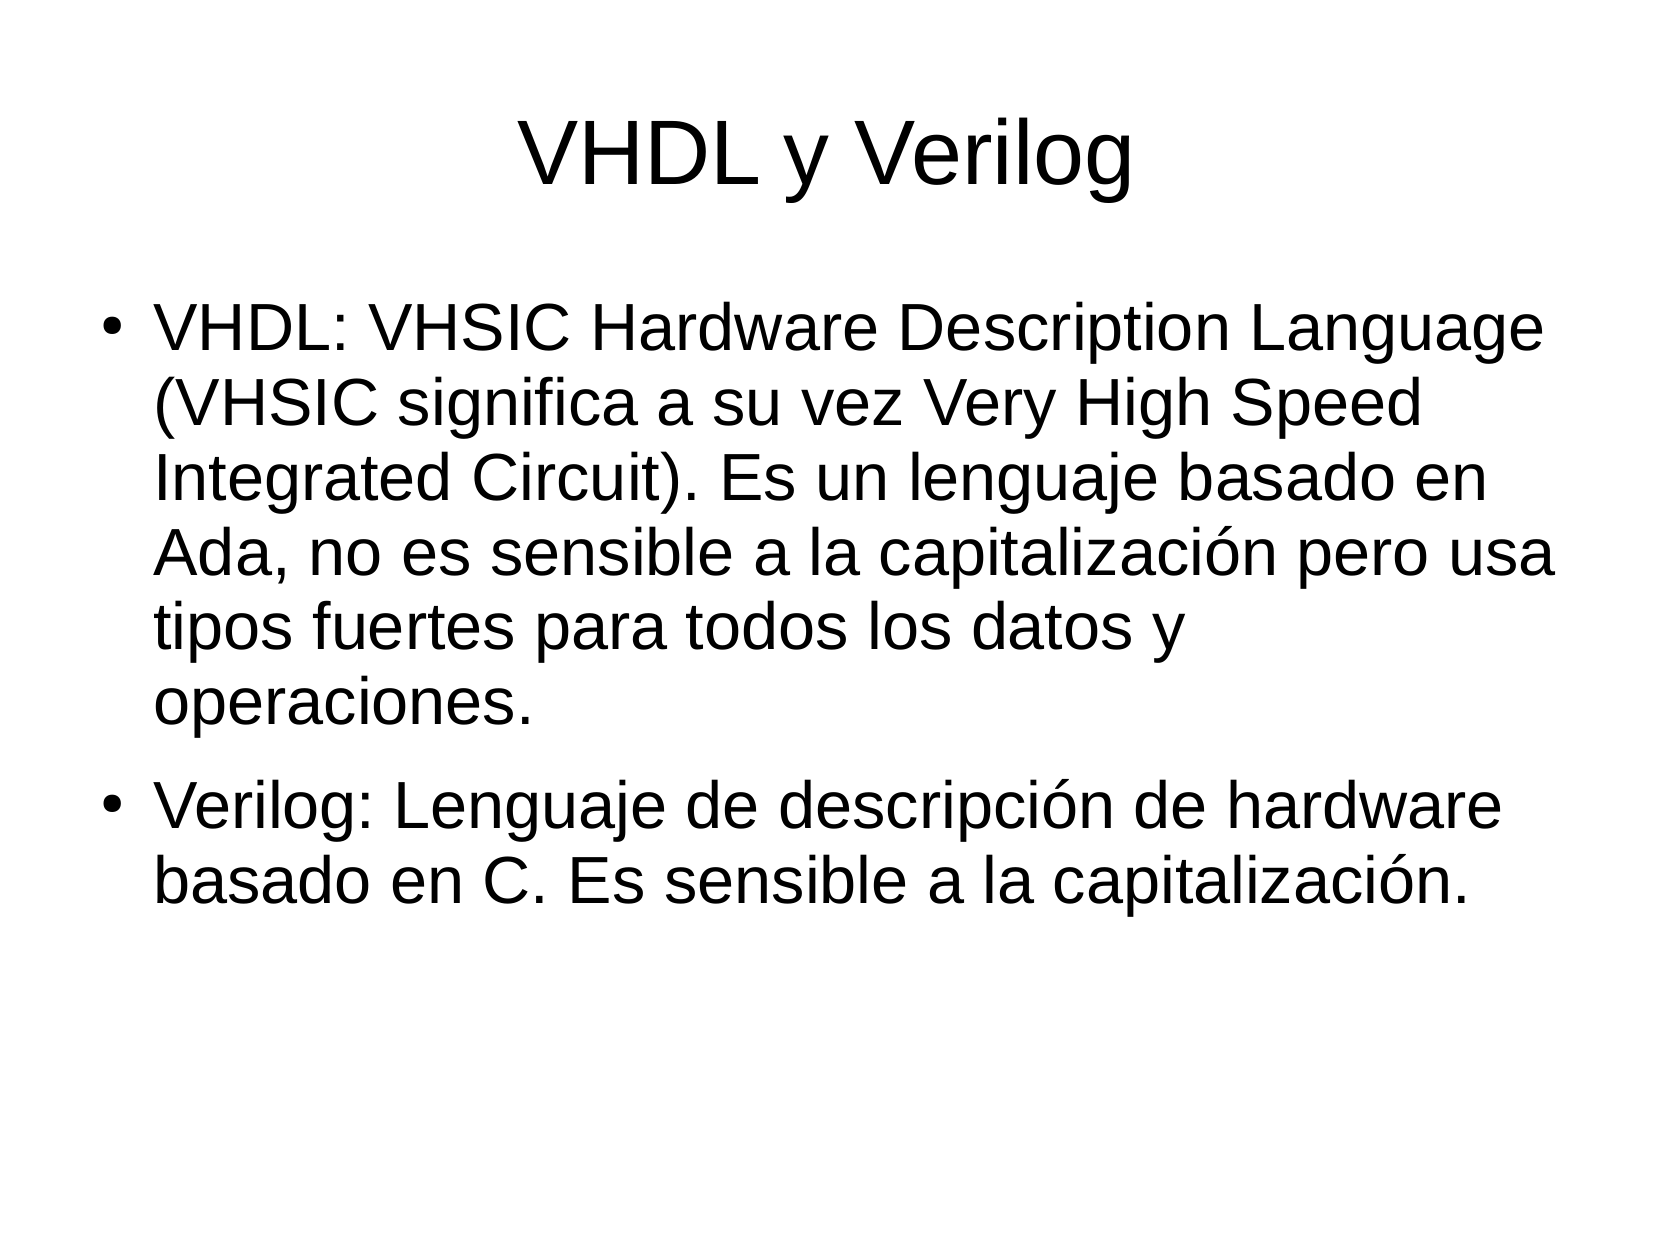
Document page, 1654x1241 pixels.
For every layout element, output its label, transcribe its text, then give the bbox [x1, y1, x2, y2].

list VHDL: VHSIC Hardware Description Language (VHSIC significa a su vez Very High Speed Integrated Circuit). Es un lenguaje basado en Ada, no es sensible a la capitalización pero usa tipos fuertes para todos los datos y operaciones. Verilog: Lenguaje de descripción de hardware basado en C. Es sensible a la capitalización. [82, 290, 1571, 1010]
title VHDL y Verilog [82, 49, 1571, 257]
